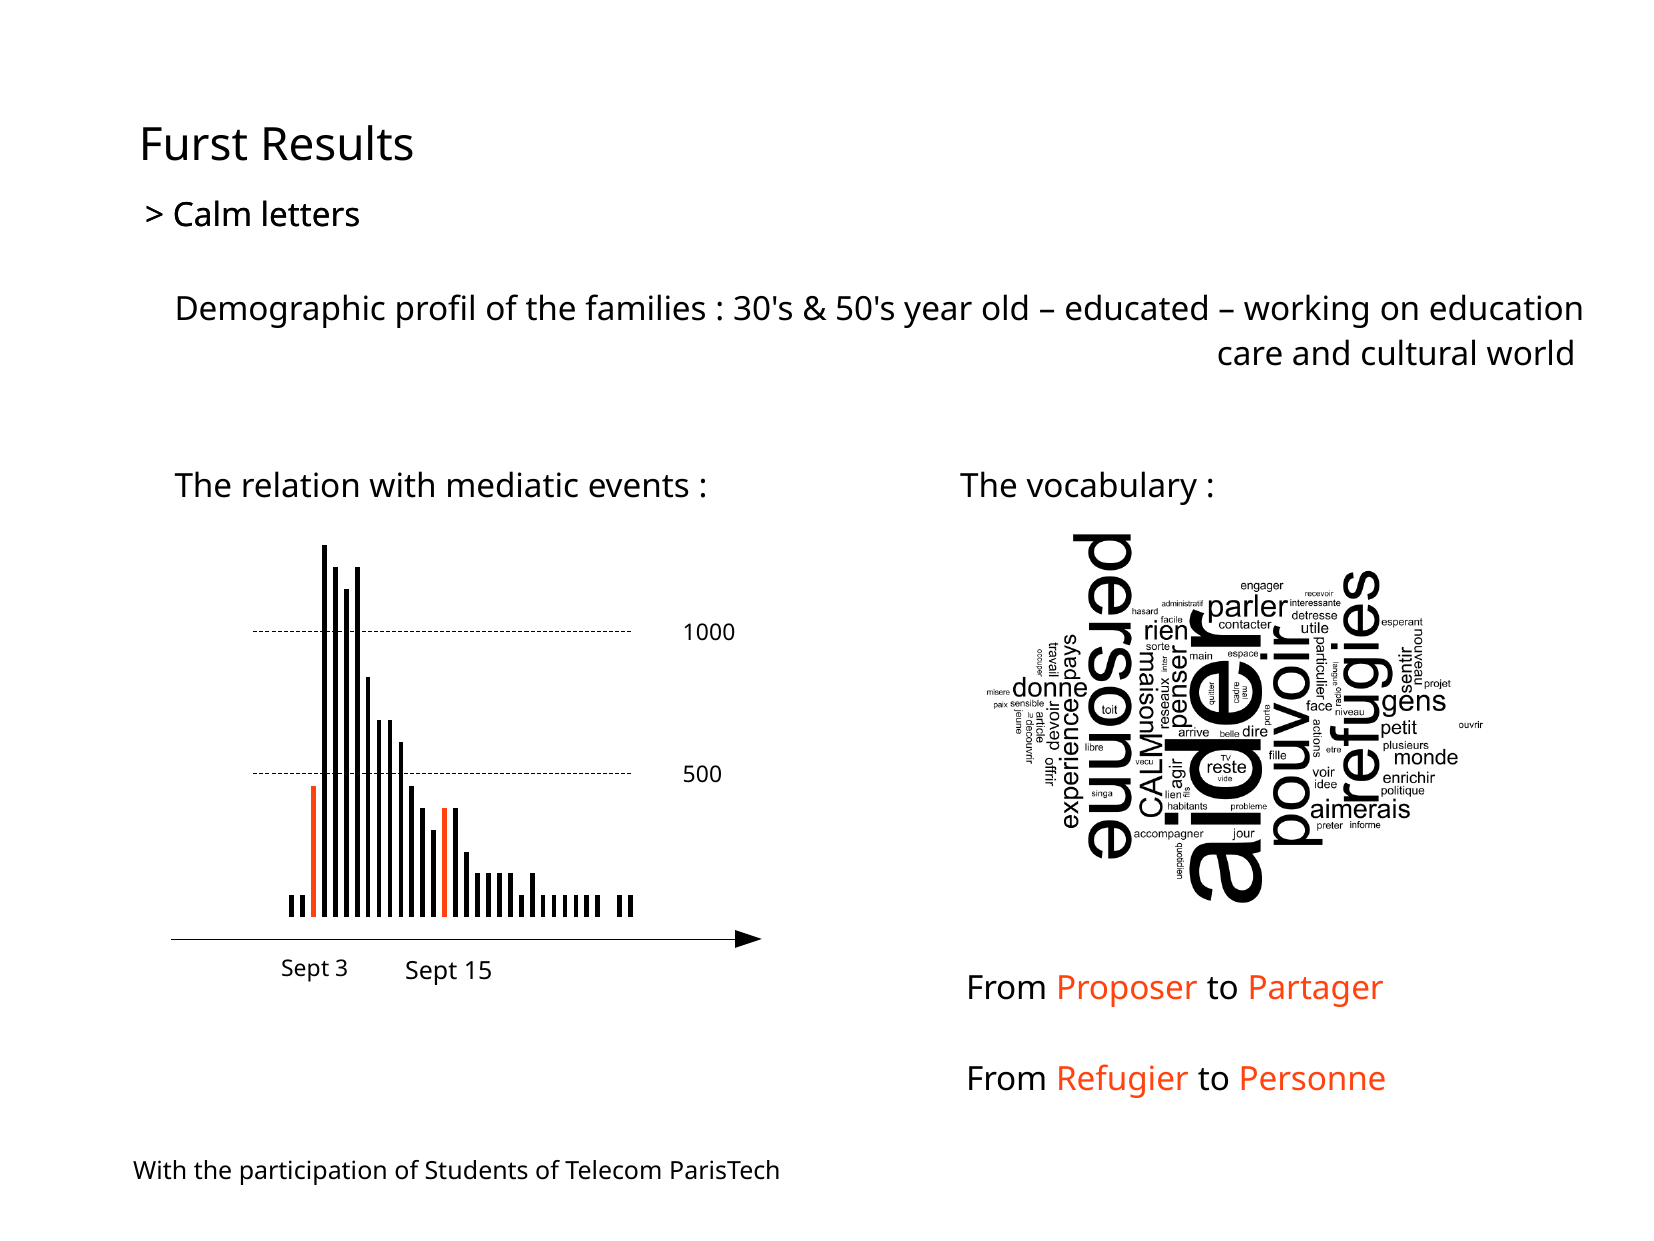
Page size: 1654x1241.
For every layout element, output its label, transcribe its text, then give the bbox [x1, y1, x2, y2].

text_box Sept 3 [266, 945, 364, 988]
text_box The vocabulary : [945, 454, 1227, 510]
text_box Furst Results [123, 118, 1489, 233]
text_box With the participation of Students of Telecom ParisTech [118, 1145, 785, 1191]
text_box Demographic profil of the families : 30's & 50's year old – educated – working on education care and cultural world [159, 277, 1593, 372]
text_box 500 [667, 750, 739, 793]
text_box Sept 15 [390, 945, 505, 990]
text_box From Proposer to Partager From Refugier to Personne [951, 956, 1393, 1091]
text_box 1000 [667, 608, 750, 651]
picture [968, 484, 1502, 951]
text_box The relation with mediatic events : [159, 454, 712, 510]
text_box > Calm letters [130, 183, 373, 238]
